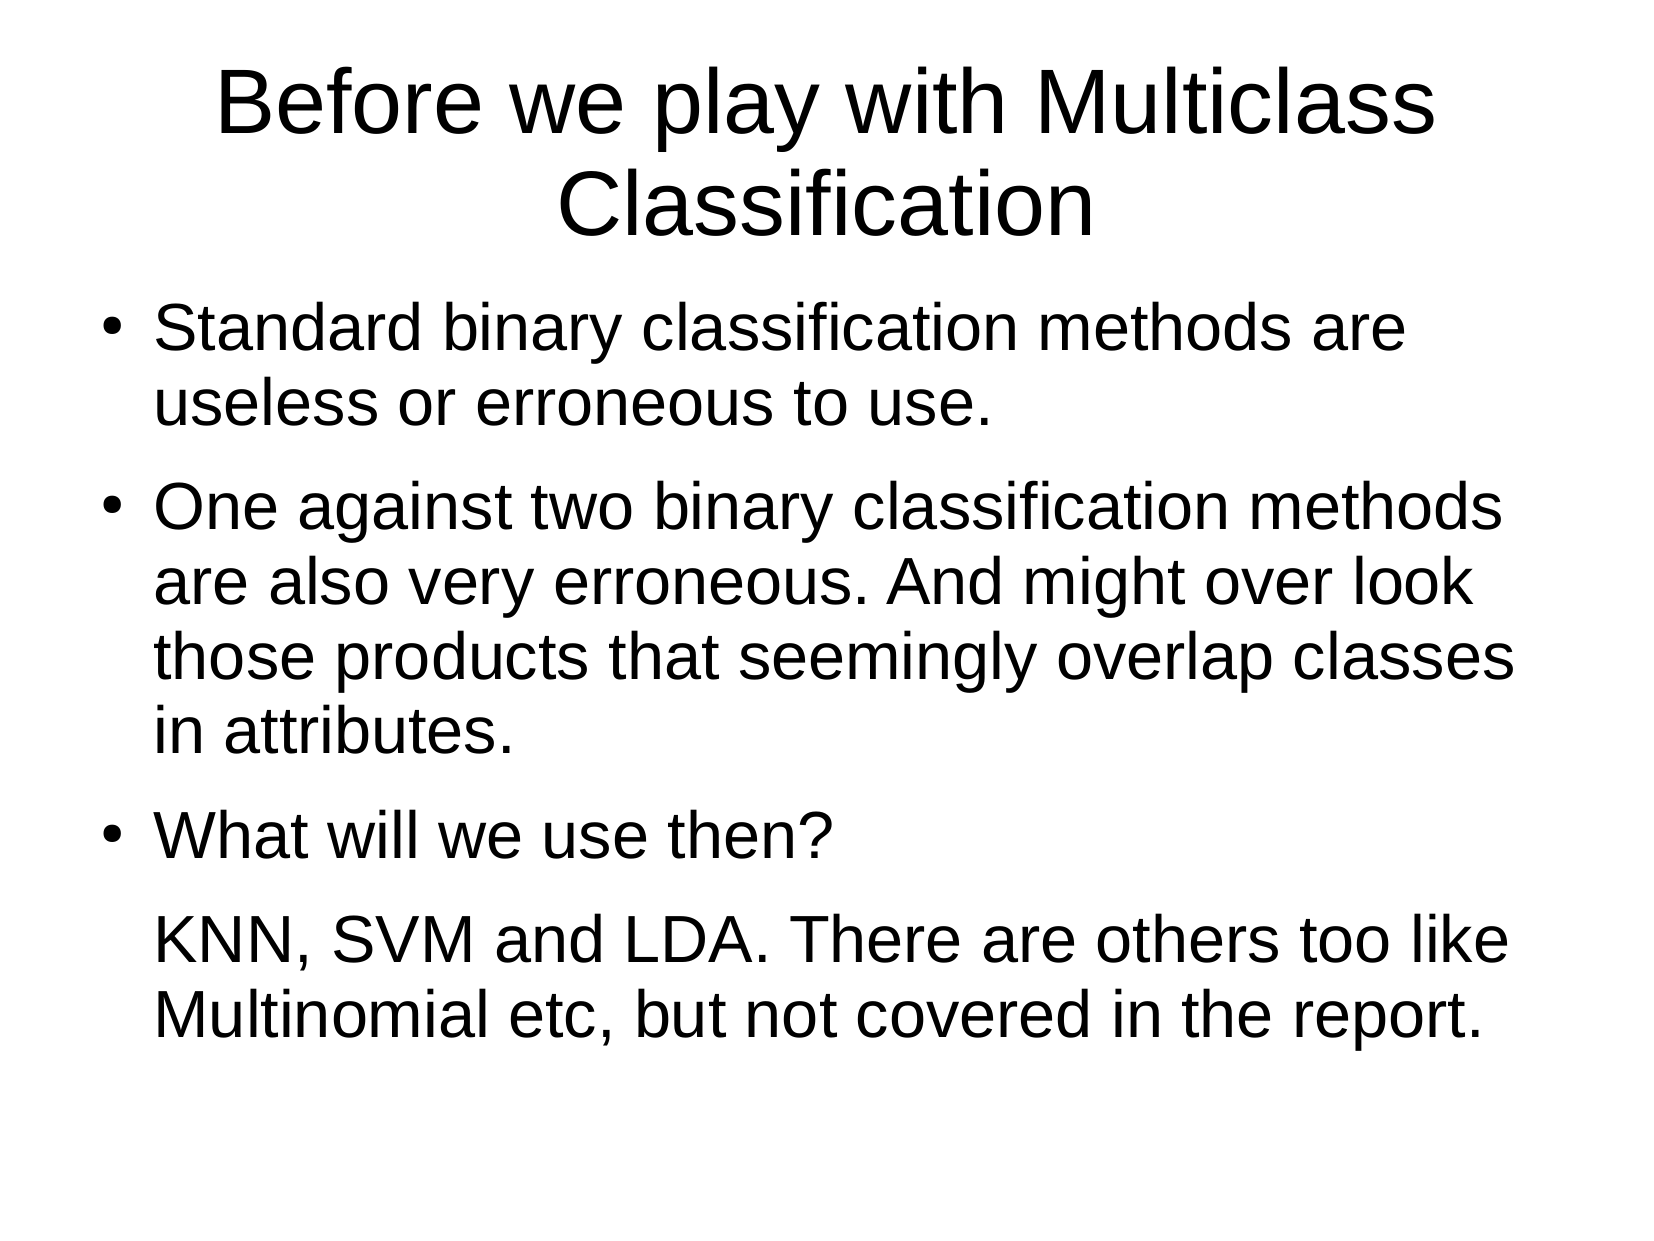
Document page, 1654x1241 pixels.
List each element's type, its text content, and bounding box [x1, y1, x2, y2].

list Standard binary classification methods are useless or erroneous to use. One against two binary classification methods are also very erroneous. And might over look those products that seemingly overlap classes in attributes. What will we use then? KNN, SVM and LDA. There are others too like Multinomial etc, but not covered in the report. [82, 290, 1571, 1109]
title Before we play with Multiclass Classification [82, 49, 1571, 257]
